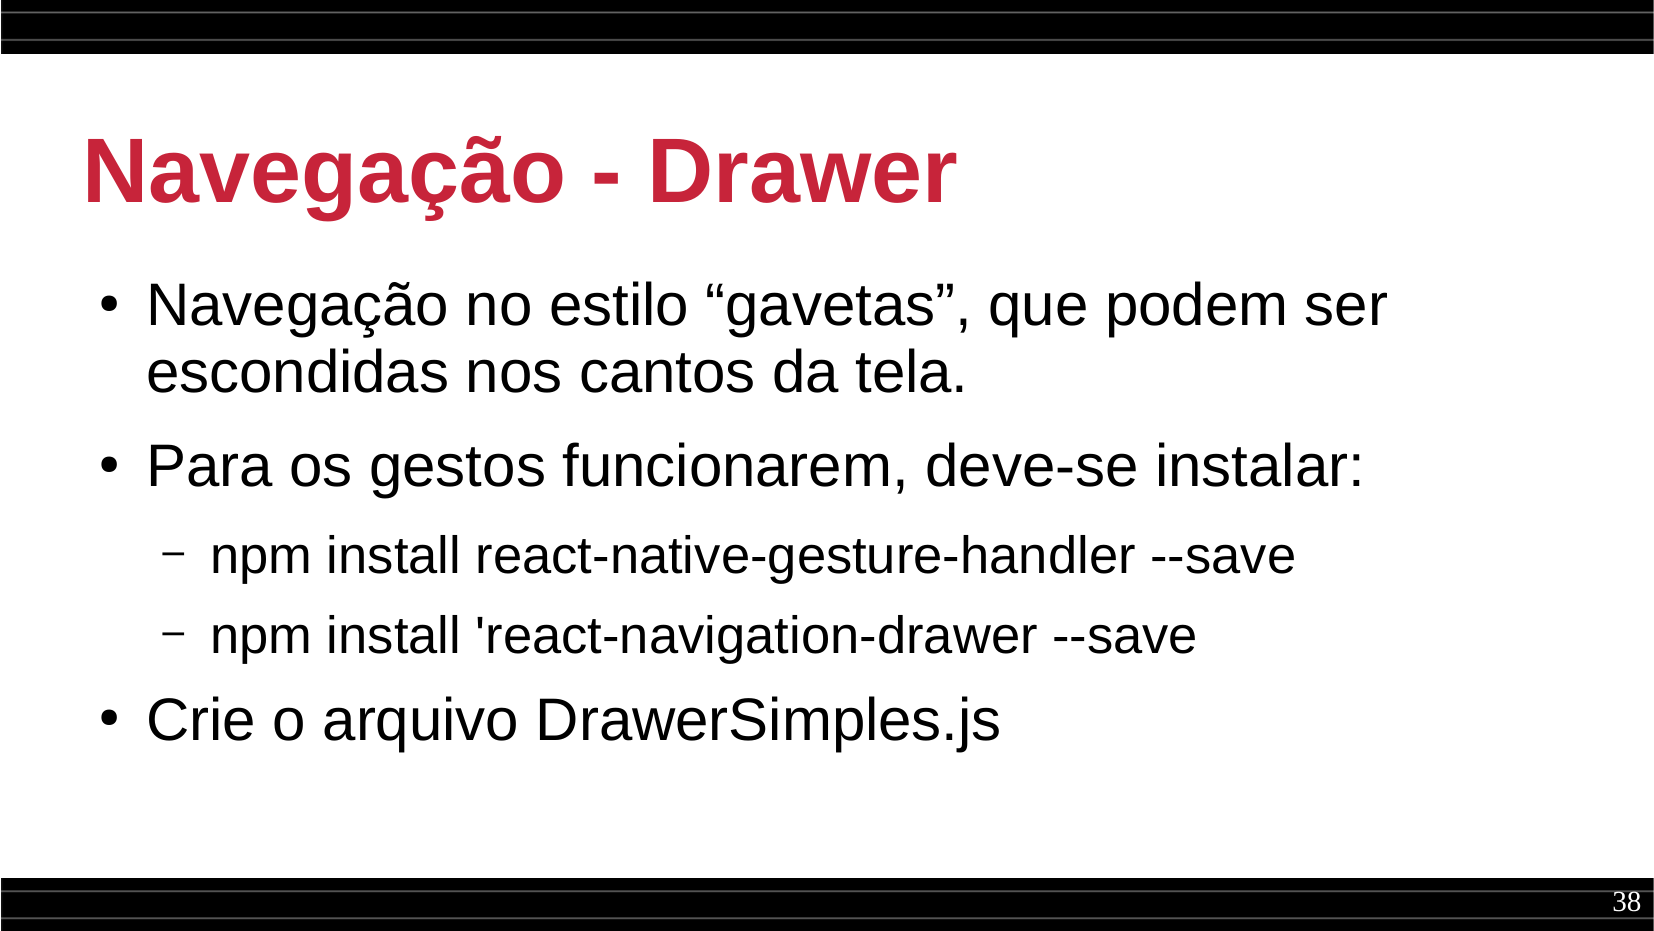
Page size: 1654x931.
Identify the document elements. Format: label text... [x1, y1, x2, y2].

picture [1, 878, 1654, 931]
picture [1, 0, 1654, 54]
title Navegação - Drawer [82, 92, 1571, 249]
list Navegação no estilo “gavetas”, que podem ser escondidas nos cantos da tela. Para os gestos funcionarem, deve-se instalar: npm install react-native-gesture-handler --save npm install 'react-navigation-drawer --save Crie o arquivo DrawerSimples.js [82, 271, 1571, 758]
